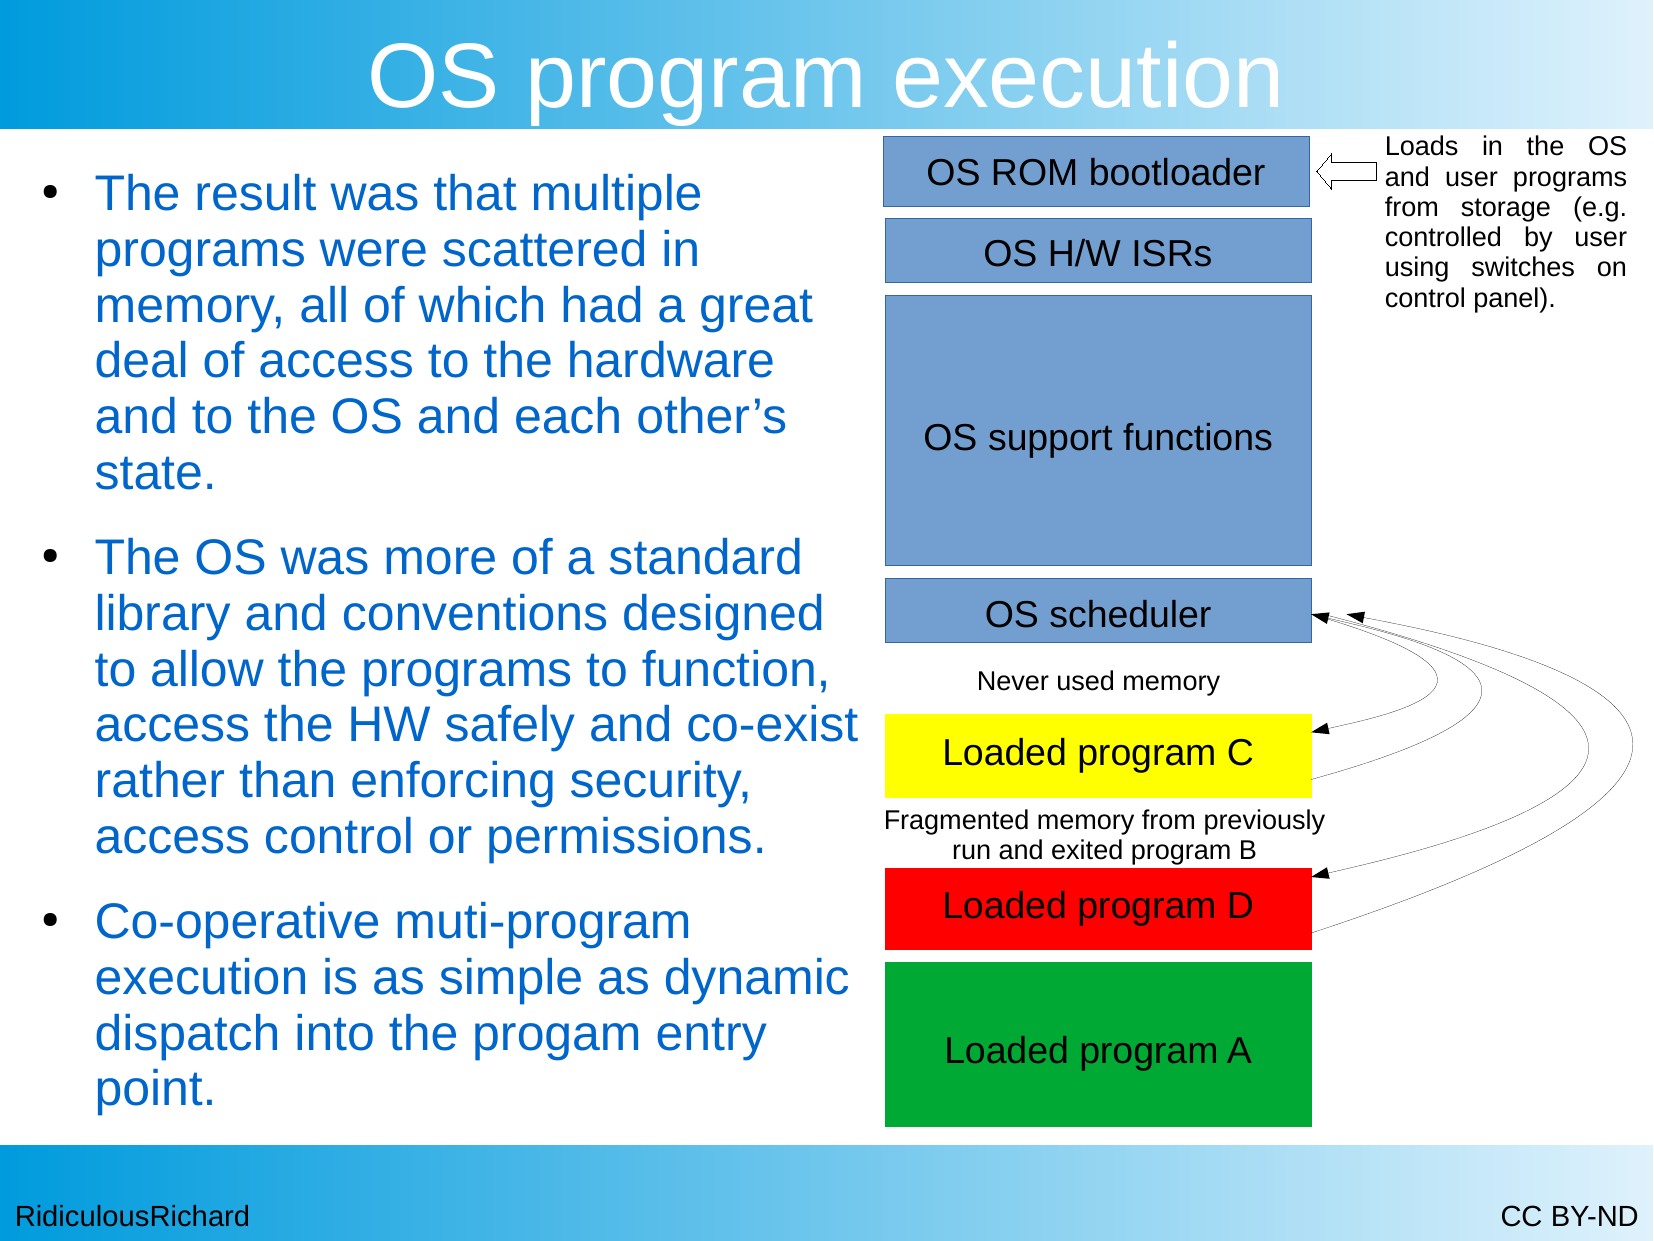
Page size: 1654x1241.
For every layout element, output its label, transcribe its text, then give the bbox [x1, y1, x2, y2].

title OS program execution [82, 23, 1571, 129]
text_box OS ROM bootloader [889, 144, 1304, 207]
text_box [883, 136, 1310, 207]
text_box [1306, 878, 1312, 950]
text_box Never used memory [862, 658, 1335, 704]
text_box Loaded program D [891, 878, 1306, 950]
text_box OS scheduler [891, 585, 1306, 643]
text_box OS H/W ISRs [891, 225, 1306, 283]
text_box [885, 578, 1312, 643]
text_box [885, 878, 891, 950]
text_box OS support functions [891, 324, 1306, 566]
text_box [885, 962, 1312, 1127]
text_box Loaded program A [891, 980, 1306, 1127]
text_box Loaded program C [891, 723, 1306, 797]
text_box Loads in the OS and user programs from storage (e.g. controlled by user using switches on control panel). [1370, 124, 1642, 321]
list The result was that multiple programs were scattered in memory, all of which had a great deal of access to the hardware and to the OS and each other’s state. The OS was more of a standard library and conventions designed to allow the programs to function, access the HW safely and co-exist rather than enforcing security, access control or permissions. Co-operative muti-program execution is as simple as dynamic dispatch into the progam entry point. [23, 165, 863, 1123]
text_box Fragmented memory from previously run and exited program B [868, 797, 1341, 878]
text_box [885, 218, 1312, 283]
text_box [885, 714, 1312, 797]
text_box [885, 295, 1312, 566]
